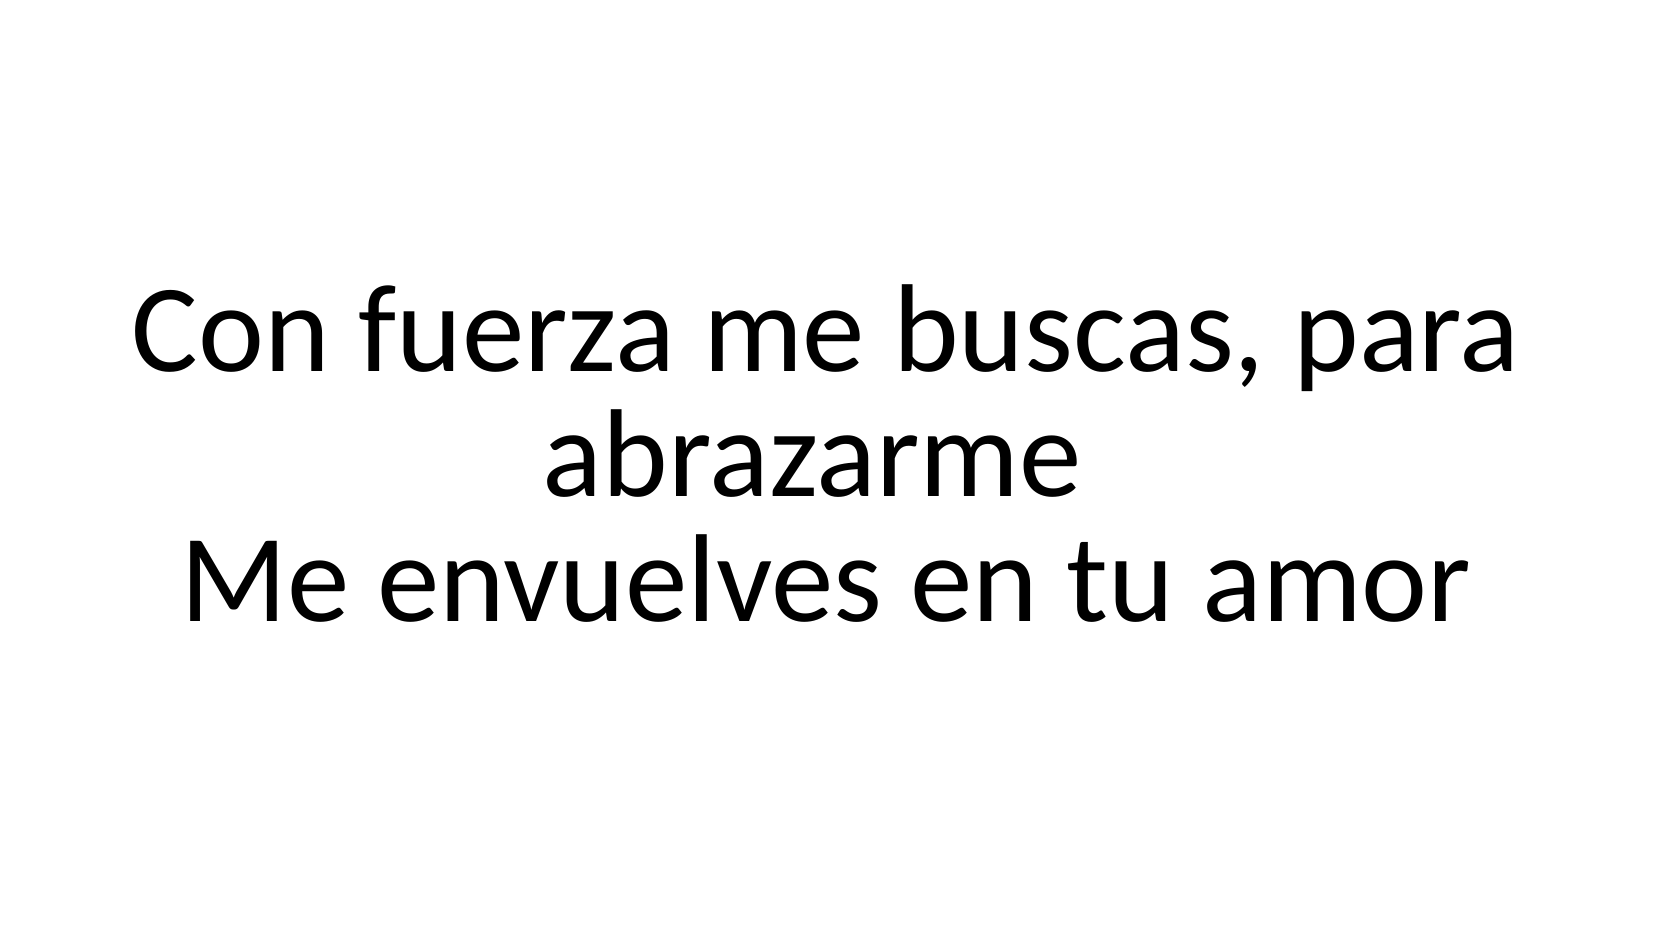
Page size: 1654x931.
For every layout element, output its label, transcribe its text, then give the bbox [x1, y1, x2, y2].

title Con fuerza me buscas, para abrazarme Me envuelves en tu amor [0, 0, 1654, 931]
